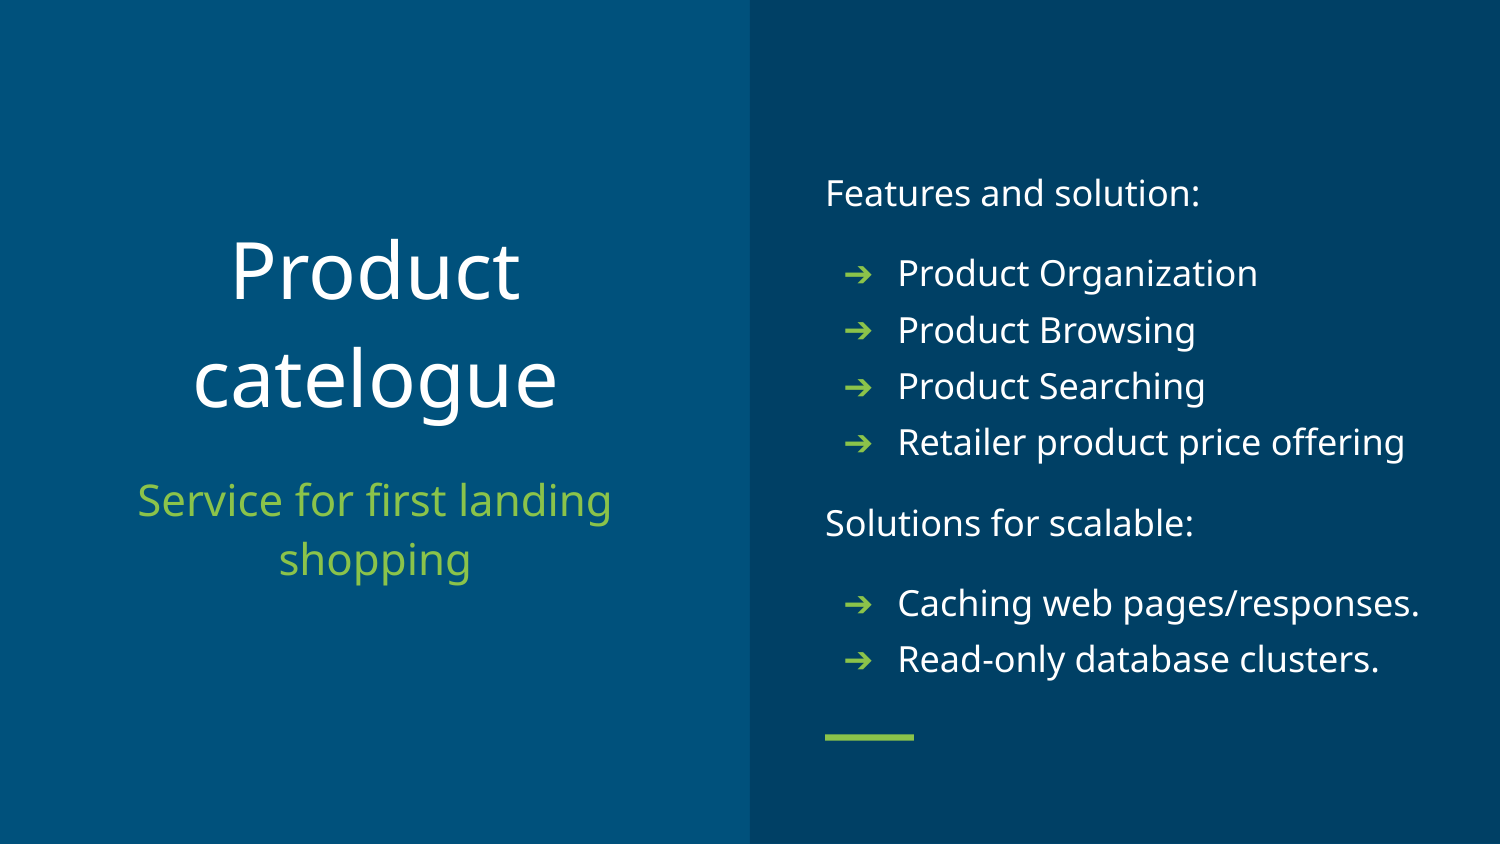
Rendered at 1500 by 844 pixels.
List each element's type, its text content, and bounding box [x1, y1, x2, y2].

title Product catelogue [43, 198, 708, 446]
subtitle Service for first landing shopping [43, 454, 708, 675]
list Features and solution: Product Organization Product Browsing Product Searching Retailer product price offering Solutions for scalable: Caching web pages/responses. Read-only database clusters. [810, 118, 1440, 725]
